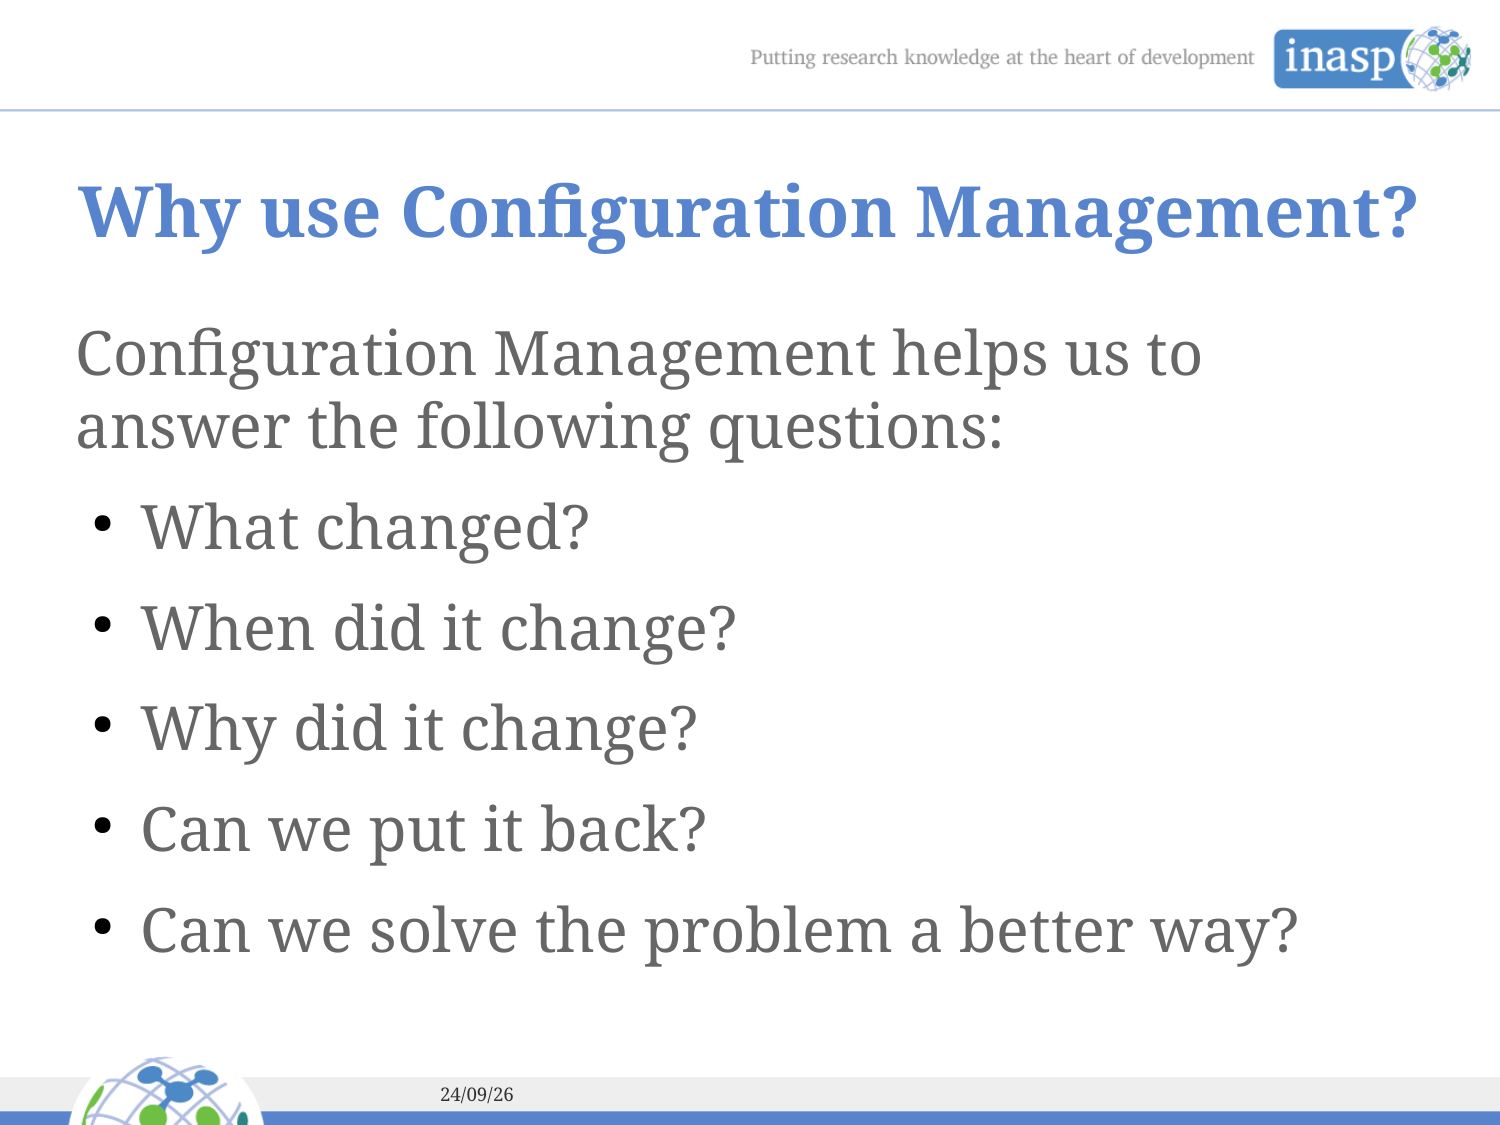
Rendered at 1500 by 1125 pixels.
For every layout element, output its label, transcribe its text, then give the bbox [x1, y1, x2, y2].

title Why use Configuration Management? [75, 129, 1426, 313]
list Configuration Management helps us to answer the following questions: What changed? When did it change? Why did it change? Can we put it back? Can we solve the problem a better way? [75, 313, 1426, 967]
picture [0, 0, 1500, 1125]
